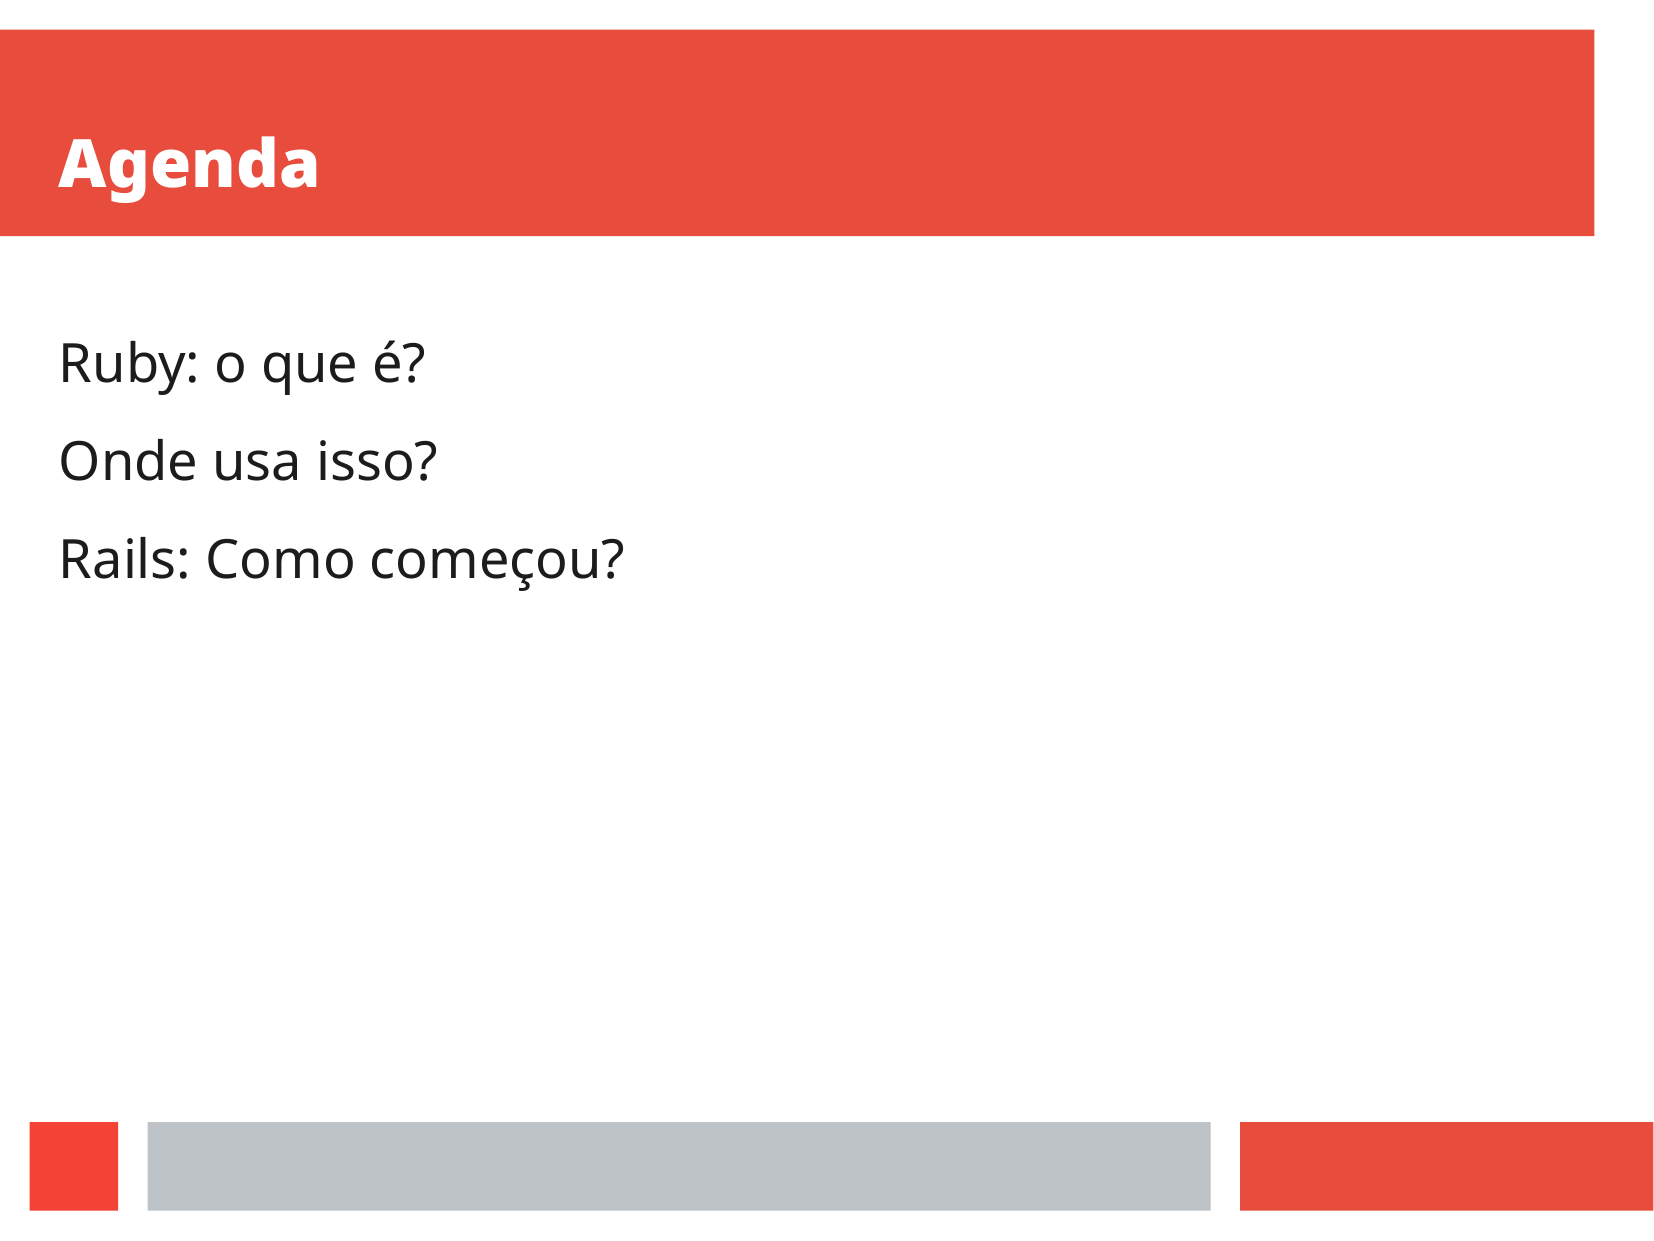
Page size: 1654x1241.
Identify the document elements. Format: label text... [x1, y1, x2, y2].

title Agenda [59, 59, 1595, 207]
list Ruby: o que é? Onde usa isso? Rails: Como começou? [59, 324, 1565, 1093]
